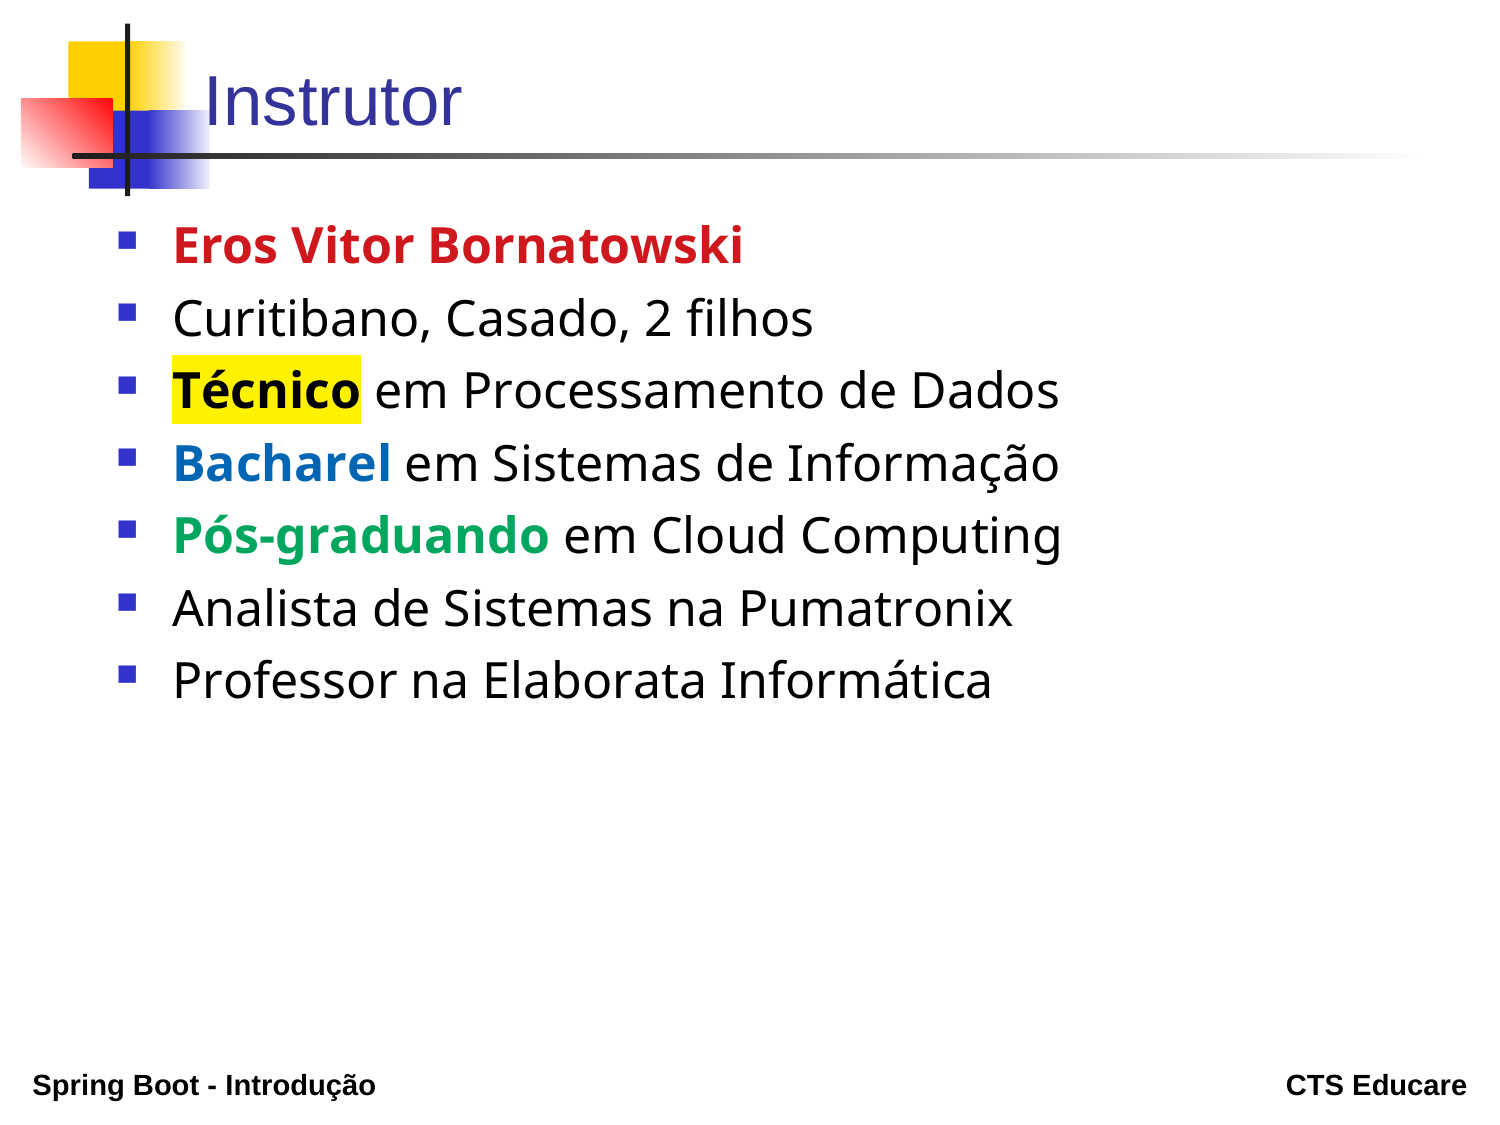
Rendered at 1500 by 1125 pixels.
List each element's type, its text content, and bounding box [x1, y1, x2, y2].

list Eros Vitor Bornatowski Curitibano, Casado, 2 filhos Técnico em Processamento de Dados Bacharel em Sistemas de Informação Pós-graduando em Cloud Computing Analista de Sistemas na Pumatronix Professor na Elaborata Informática [100, 206, 1447, 1024]
title Instrutor [188, 46, 1468, 149]
